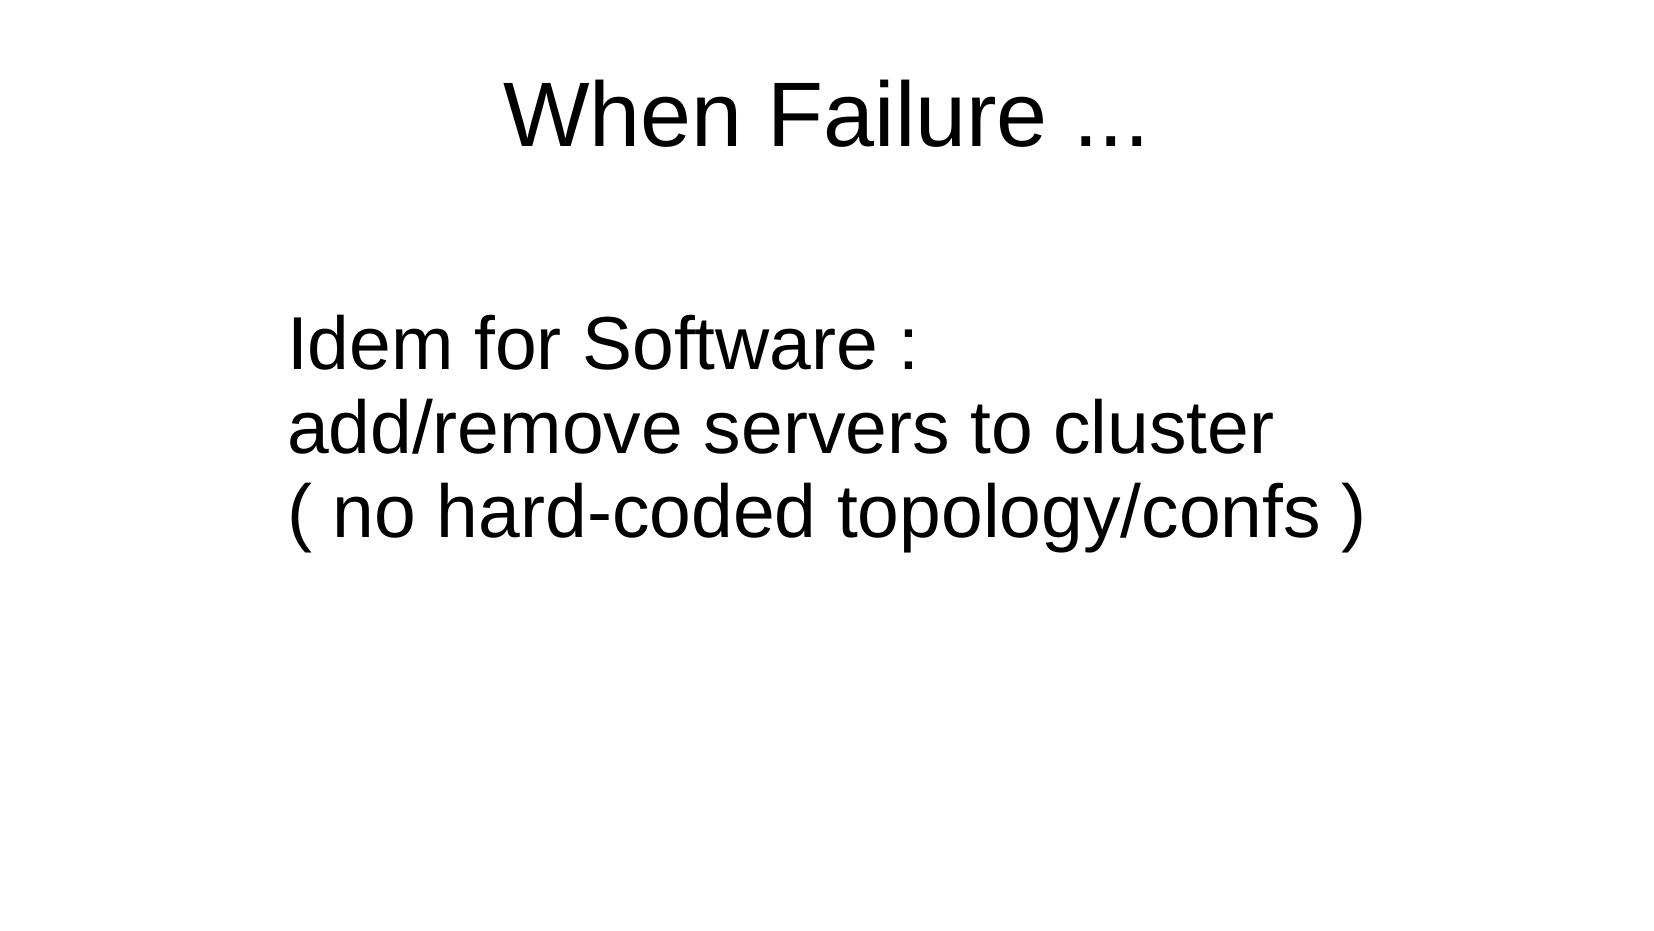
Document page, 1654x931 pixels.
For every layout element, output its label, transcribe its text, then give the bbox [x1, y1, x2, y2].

text_box Idem for Software : add/remove servers to cluster ( no hard-coded topology/confs ) [272, 294, 1382, 562]
title When Failure ... [82, 37, 1571, 193]
